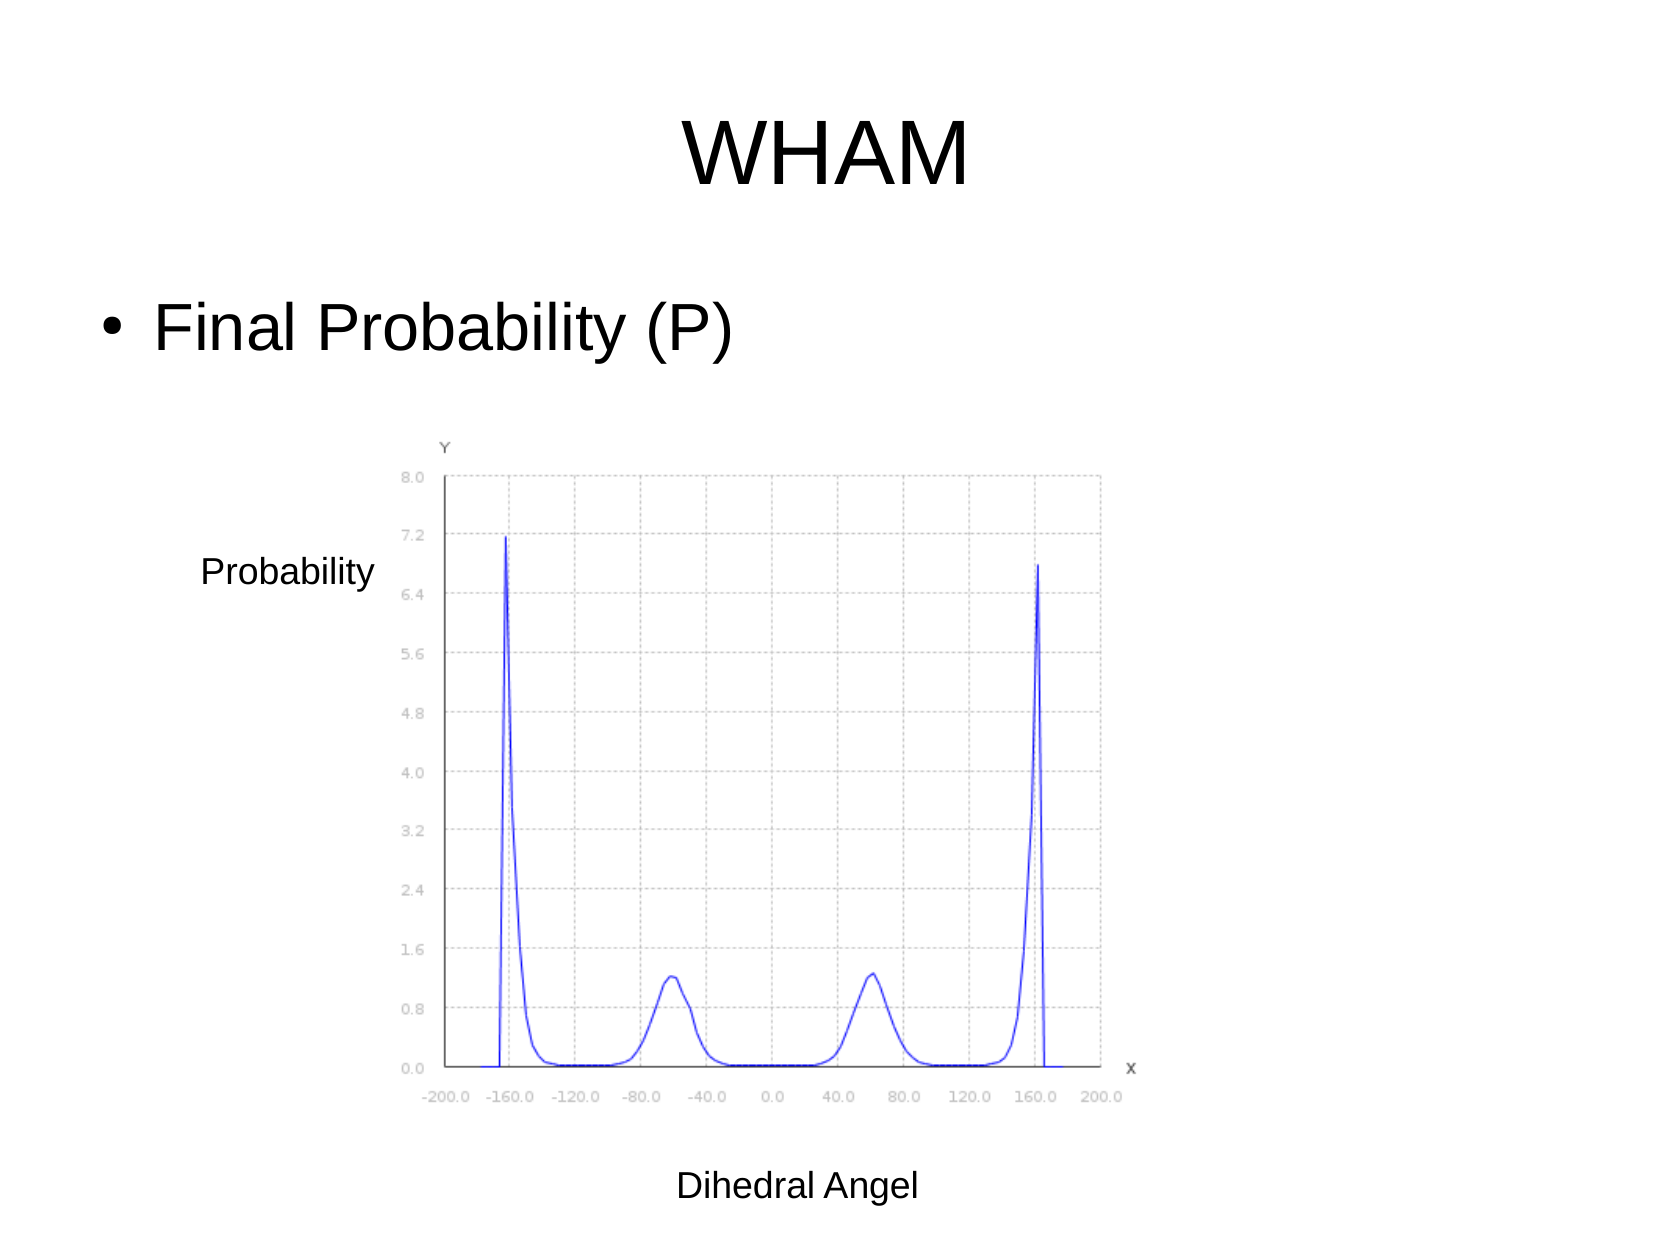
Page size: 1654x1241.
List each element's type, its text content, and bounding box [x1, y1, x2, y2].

text_box Probability [185, 543, 390, 601]
text_box Dihedral Angel [661, 1157, 935, 1215]
picture [305, 1010, 1241, 1193]
title WHAM [82, 49, 1571, 257]
list Final Probability (P) [82, 290, 1538, 1010]
